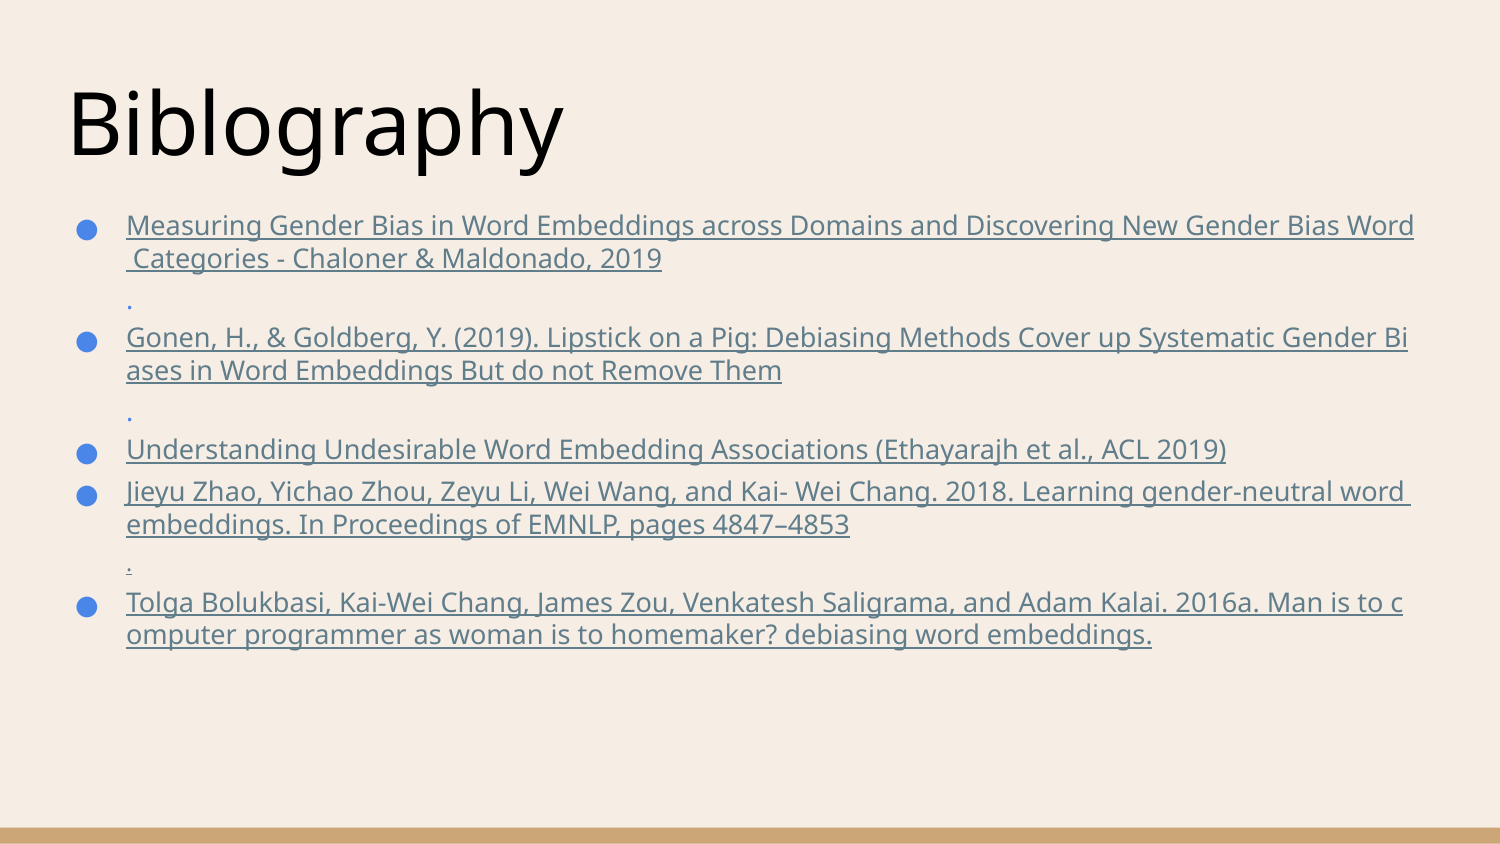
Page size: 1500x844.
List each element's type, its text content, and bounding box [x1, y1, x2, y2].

list Measuring Gender Bias in Word Embeddings across Domains and Discovering New Gender Bias Word Categories - Chaloner & Maldonado, 2019. Gonen, H., & Goldberg, Y. (2019). Lipstick on a Pig: Debiasing Methods Cover up Systematic Gender Biases in Word Embeddings But do not Remove Them. Understanding Undesirable Word Embedding Associations (Ethayarajh et al., ACL 2019) Jieyu Zhao, Yichao Zhou, Zeyu Li, Wei Wang, and Kai- Wei Chang. 2018. Learning gender-neutral word embeddings. In Proceedings of EMNLP, pages 4847–4853. Tolga Bolukbasi, Kai-Wei Chang, James Zou, Venkatesh Saligrama, and Adam Kalai. 2016a. Man is to computer programmer as woman is to homemaker? debiasing word embeddings. [36, 188, 1434, 739]
title Biblography [51, 51, 1449, 189]
